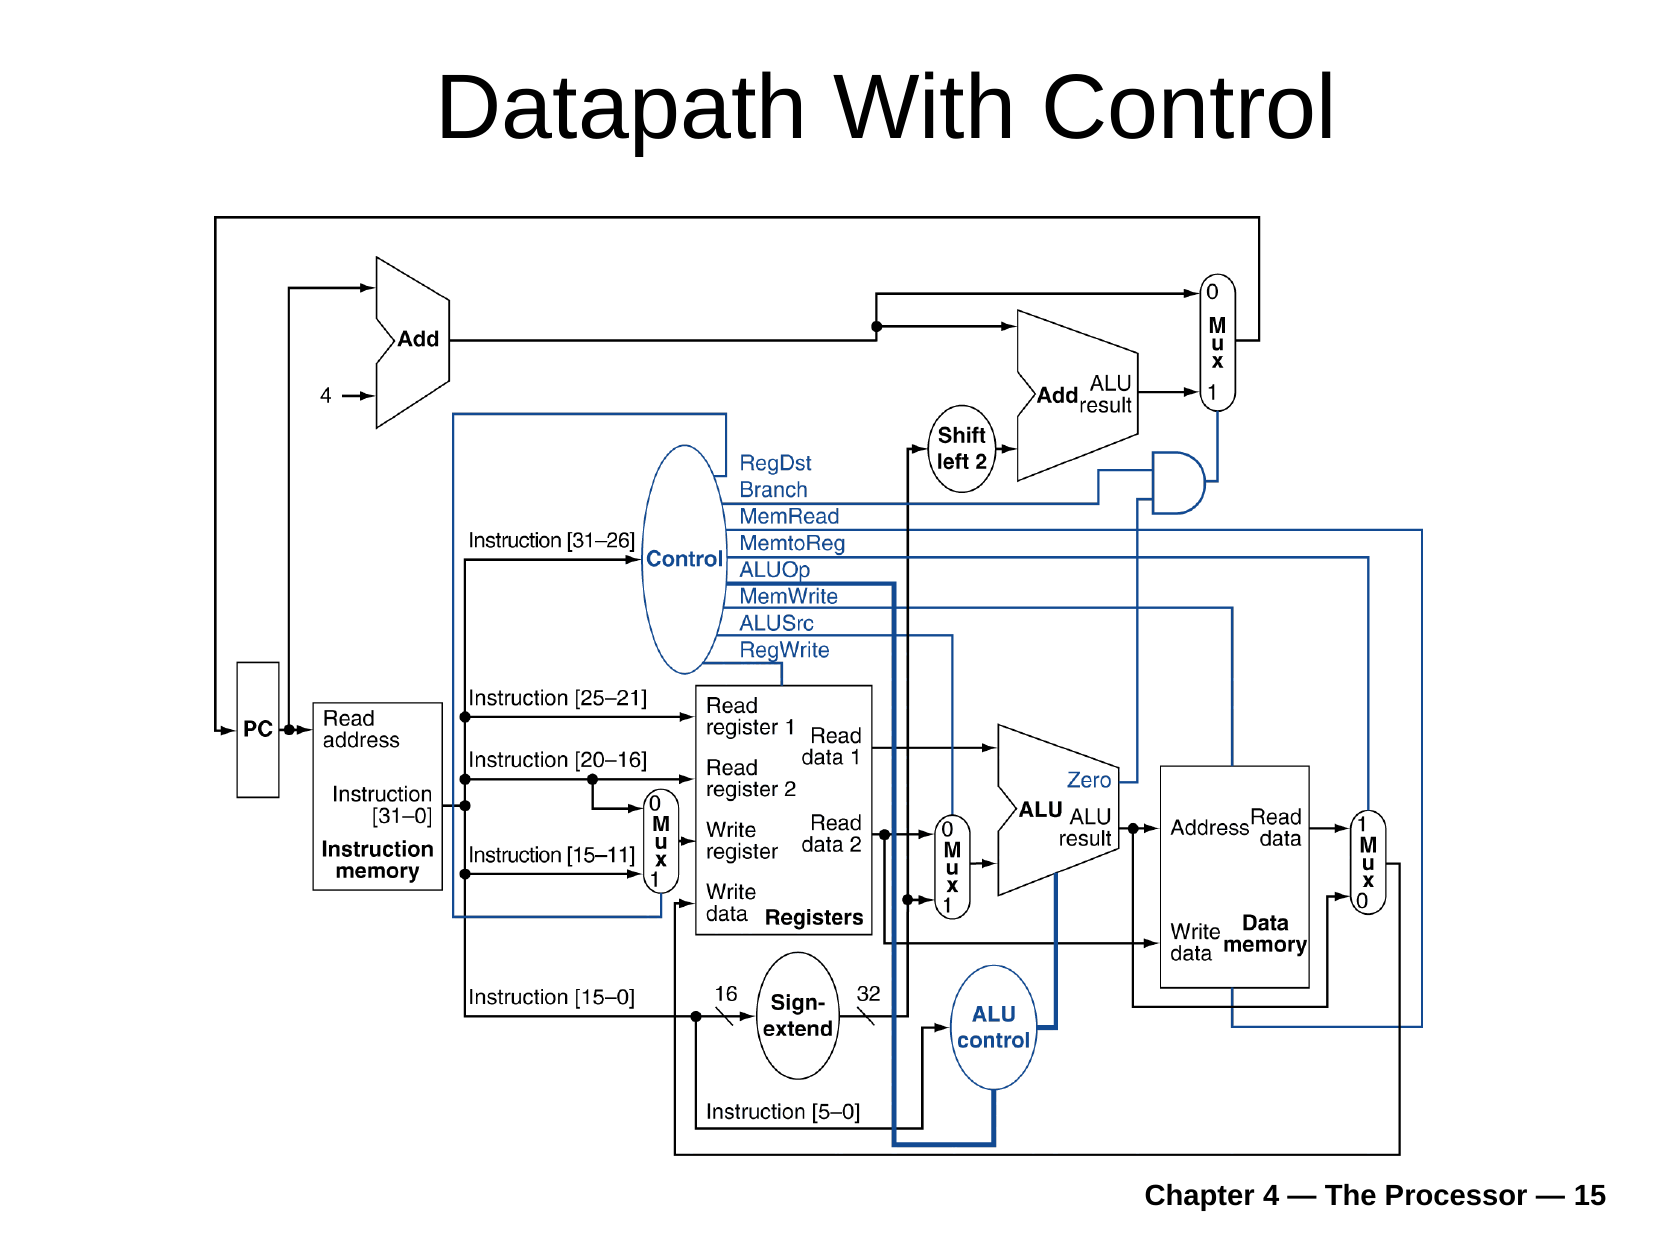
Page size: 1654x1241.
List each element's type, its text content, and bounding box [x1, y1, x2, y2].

title Datapath With Control [123, 26, 1618, 165]
text_box Chapter 4 — The Processor — <number> [305, 1153, 1622, 1219]
picture [214, 216, 1423, 1156]
